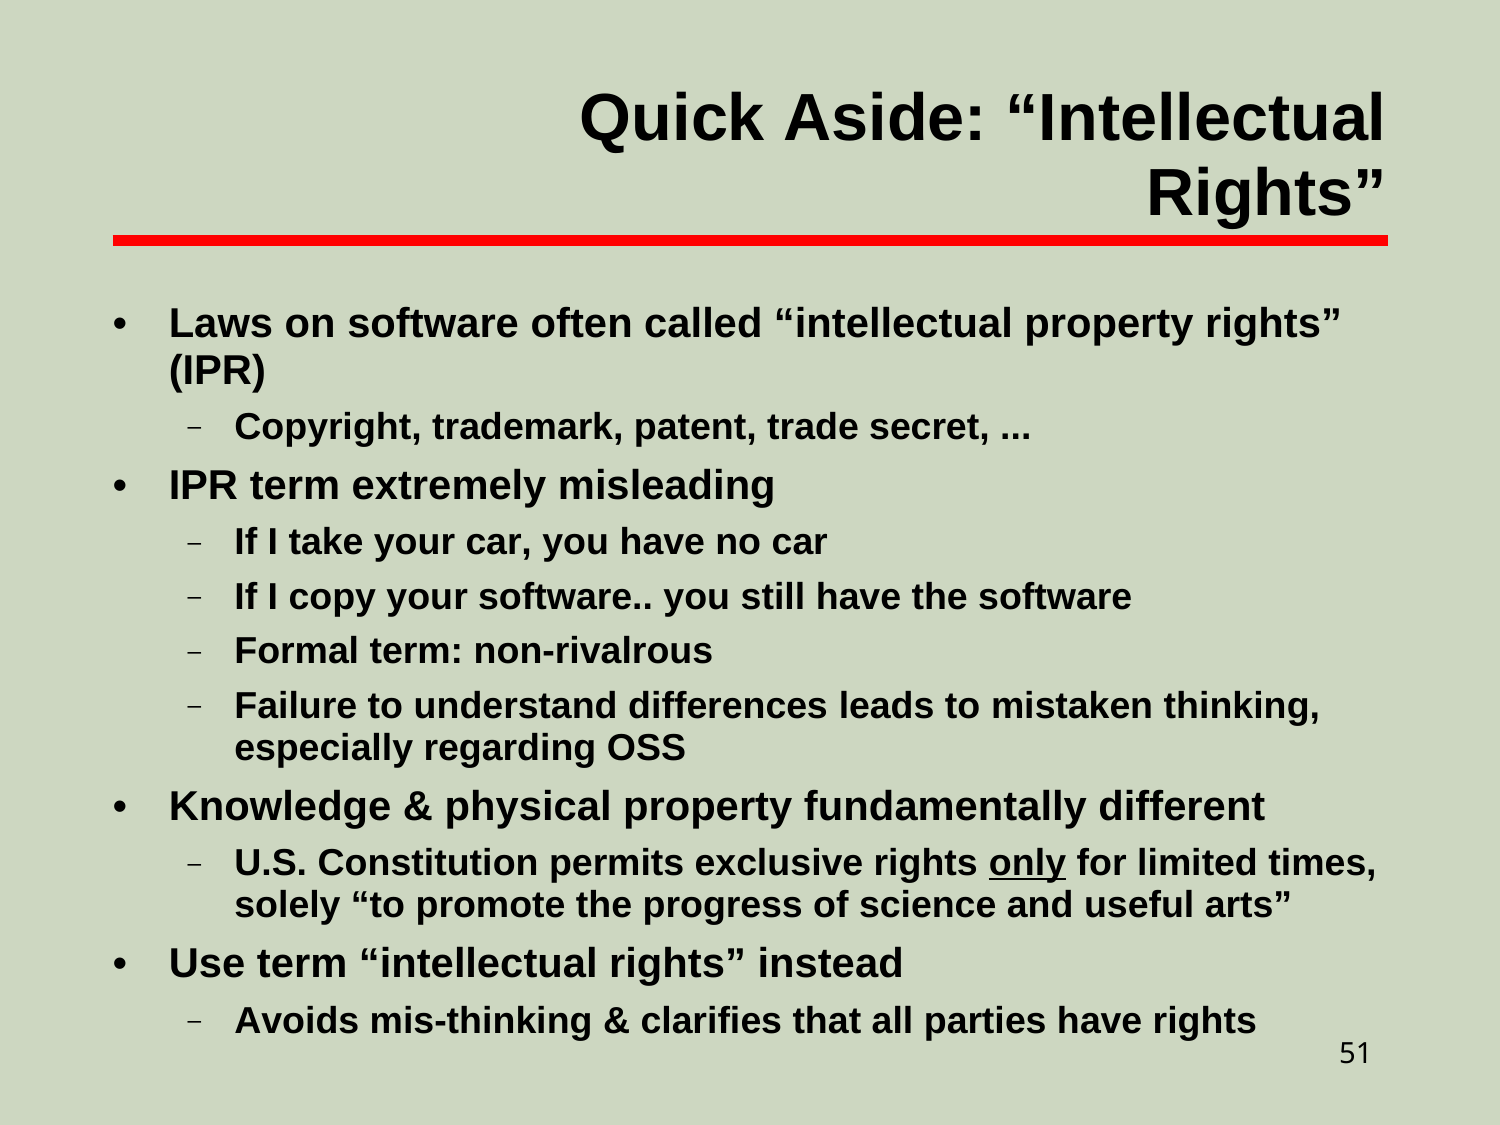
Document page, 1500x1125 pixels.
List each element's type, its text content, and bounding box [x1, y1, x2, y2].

title Quick Aside: “Intellectual Rights” [337, 79, 1388, 230]
list Laws on software often called “intellectual property rights” (IPR) Copyright, trademark, patent, trade secret, ... IPR term extremely misleading If I take your car, you have no car If I copy your software.. you still have the software Formal term: non-rivalrous Failure to understand differences leads to mistaken thinking, especially regarding OSS Knowledge & physical property fundamentally different U.S. Constitution permits exclusive rights only for limited times, solely “to promote the progress of science and useful arts” Use term “intellectual rights” instead Avoids mis-thinking & clarifies that all parties have rights [112, 299, 1388, 1098]
